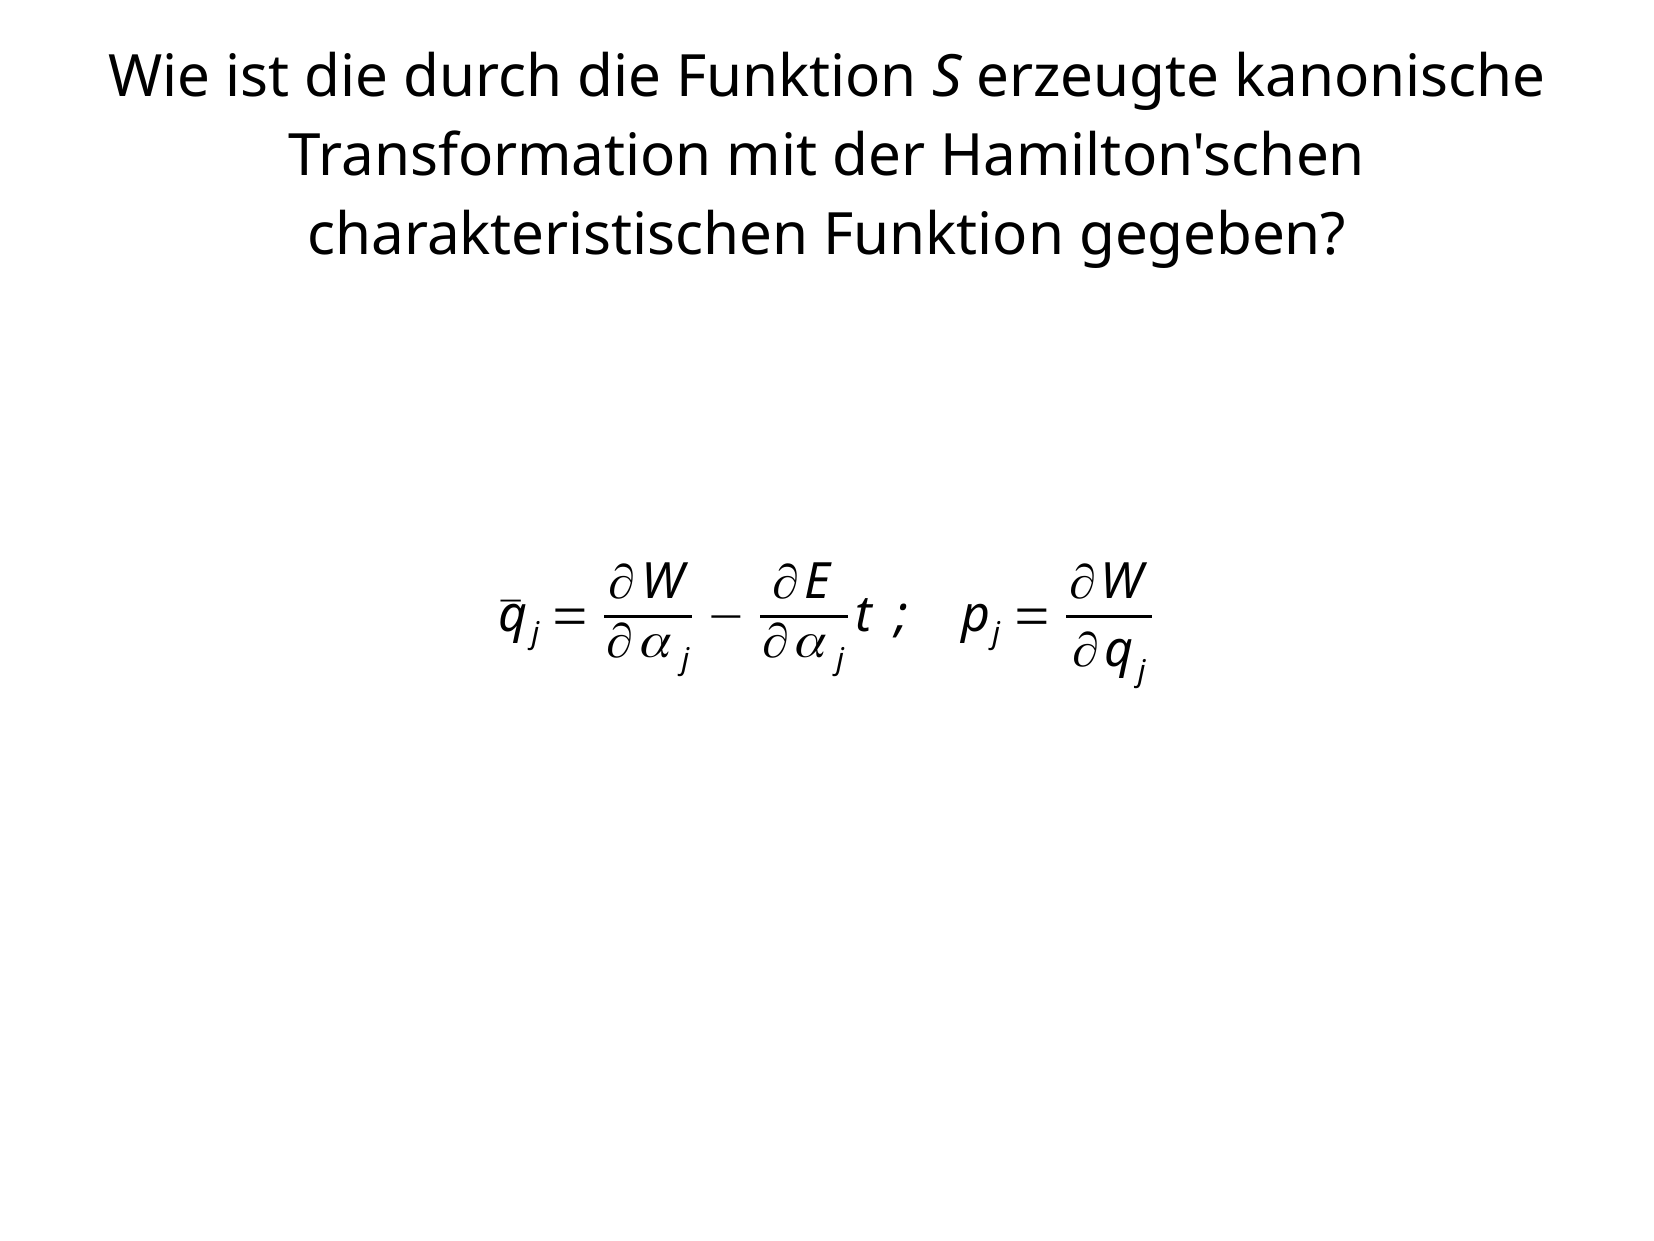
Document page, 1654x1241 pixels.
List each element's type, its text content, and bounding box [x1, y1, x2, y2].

chart [492, 551, 1161, 689]
title Wie ist die durch die Funktion S erzeugte kanonische Transformation mit der Hamilton'schen charakteristischen Funktion gegeben? [82, 13, 1571, 293]
